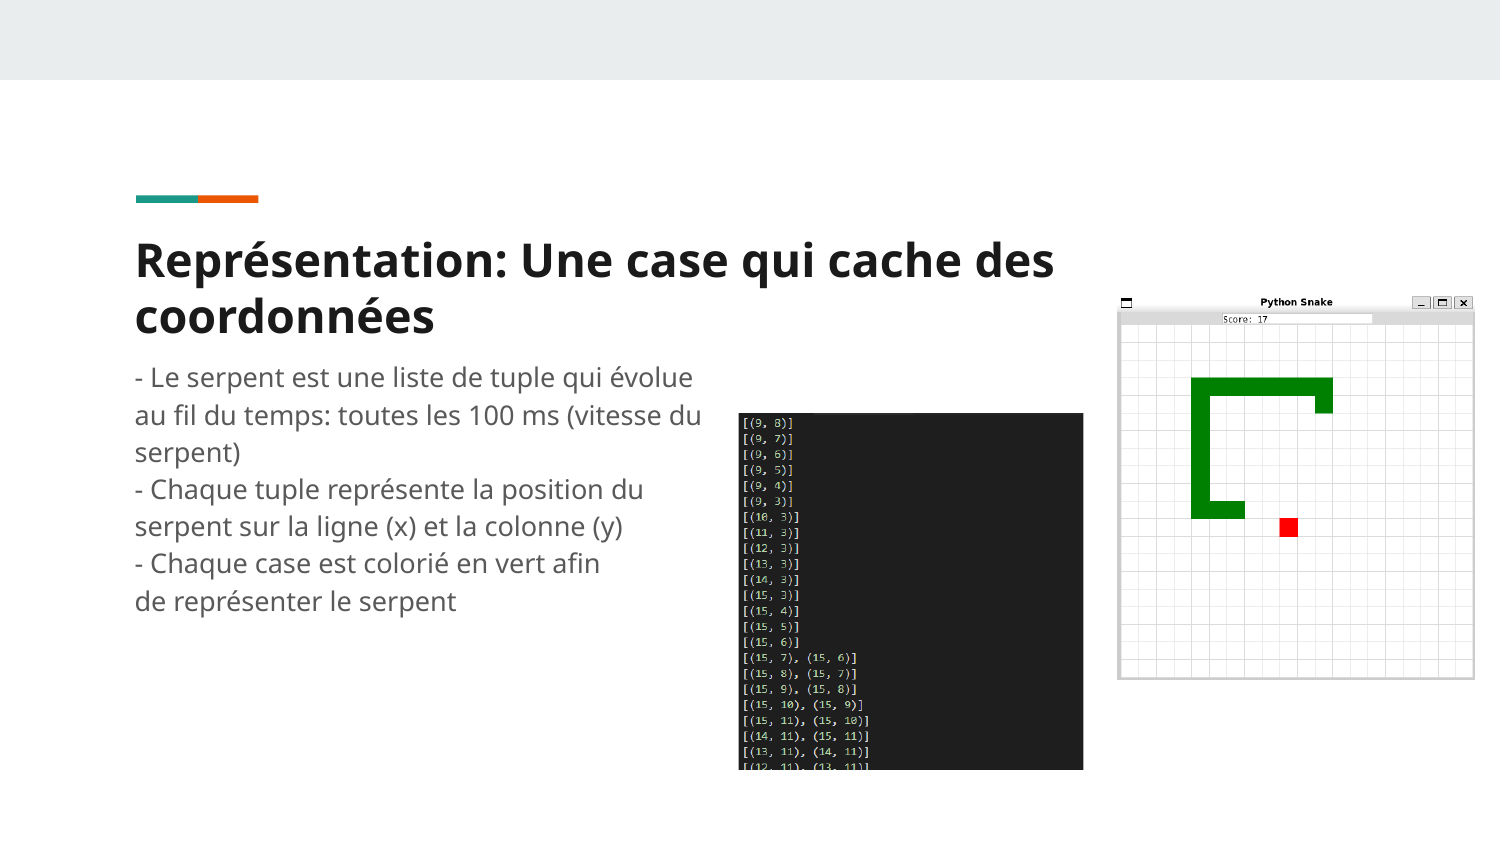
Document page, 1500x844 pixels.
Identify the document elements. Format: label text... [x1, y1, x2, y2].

title Représentation: Une case qui cache des coordonnées [119, 216, 1381, 305]
picture [1117, 294, 1475, 680]
list - Le serpent est une liste de tuple qui évolue au fil du temps: toutes les 100 ms (vitesse du serpent) - Chaque tuple représente la position du serpent sur la ligne (x) et la colonne (y) - Chaque case est colorié en vert afin de représenter le serpent [119, 341, 739, 712]
picture [738, 413, 1084, 770]
